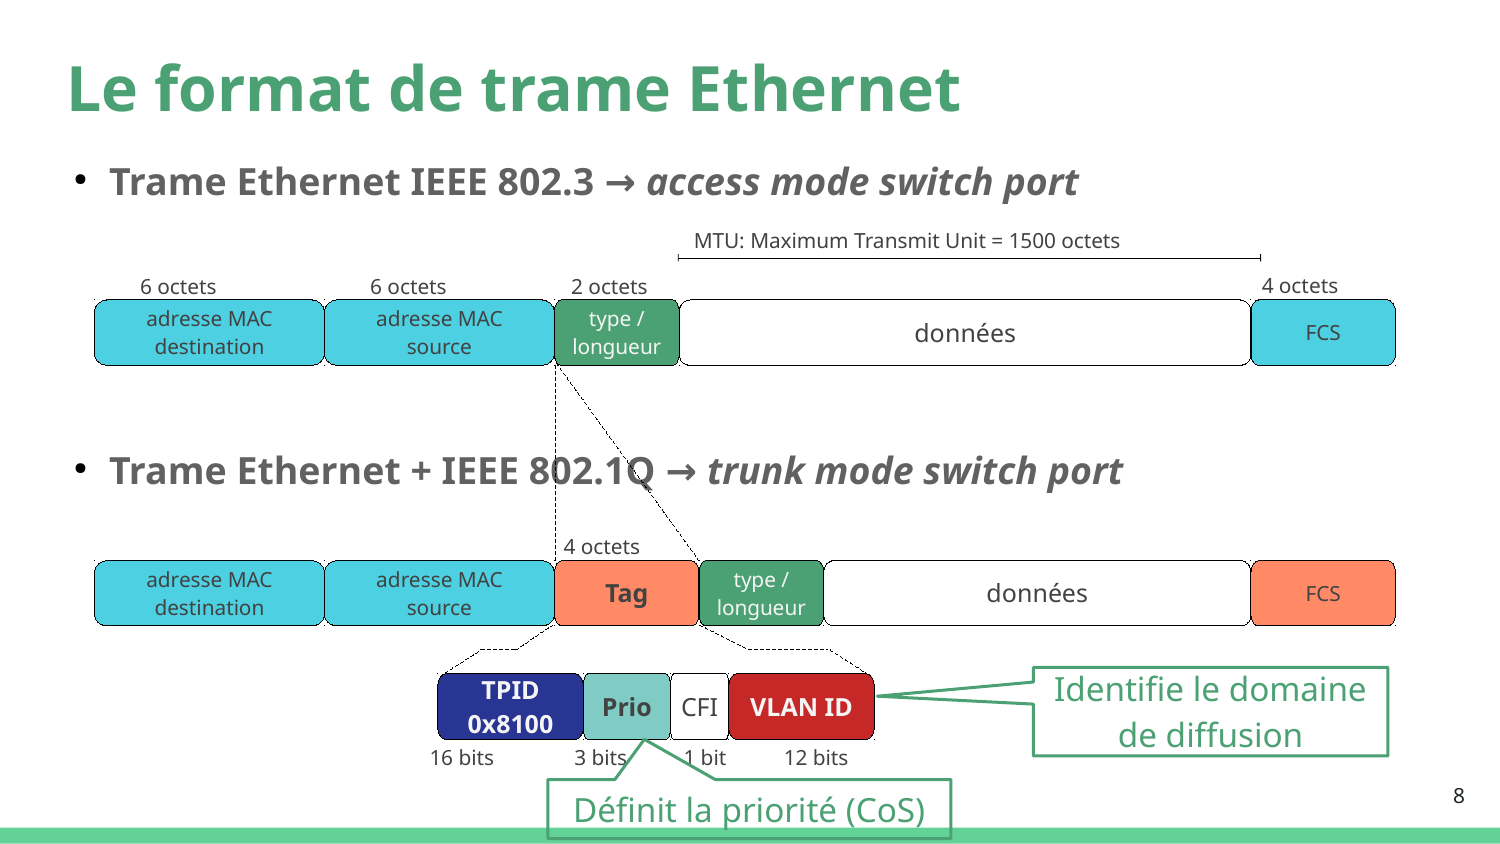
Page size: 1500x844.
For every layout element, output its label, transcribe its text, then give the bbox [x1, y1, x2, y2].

text_box type / longueur [554, 304, 679, 366]
text_box adresse MAC destination [94, 299, 324, 366]
title Le format de trame Ethernet [51, 23, 1449, 117]
text_box Tag [554, 575, 699, 626]
text_box 4 octets [548, 525, 720, 575]
text_box 6 octets [125, 264, 296, 299]
text_box 16 bits [414, 735, 559, 786]
text_box TPID 0x8100 [437, 673, 583, 735]
text_box données [823, 560, 1251, 626]
text_box FCS [1251, 560, 1396, 626]
text_box Identifie le domaine de diffusion [877, 667, 1388, 756]
text_box 3 bits [559, 735, 668, 779]
text_box type / longueur [699, 560, 824, 626]
slide_number <numéro> [1389, 764, 1480, 830]
text_box adresse MAC source [324, 299, 554, 366]
text_box MTU: Maximum Transmit Unit = 1500 octets [678, 218, 1380, 269]
text_box Définit la priorité (CoS) [547, 739, 951, 839]
text_box Prio [583, 673, 670, 735]
text_box VLAN ID [728, 673, 875, 735]
text_box Trame Ethernet IEEE 802.3 → access mode switch port [59, 147, 1329, 261]
text_box 12 bits [769, 735, 924, 779]
text_box données [679, 299, 1252, 366]
text_box 6 octets [355, 264, 526, 315]
text_box 1 bit [668, 735, 769, 779]
text_box CFI [670, 673, 729, 735]
text_box 2 octets [556, 264, 727, 315]
text_box adresse MAC source [324, 560, 554, 626]
text_box FCS [1251, 299, 1396, 366]
text_box Trame Ethernet + IEEE 802.1Q → trunk mode switch port [59, 437, 1329, 550]
text_box adresse MAC destination [94, 560, 324, 626]
text_box 4 octets [1247, 264, 1418, 314]
